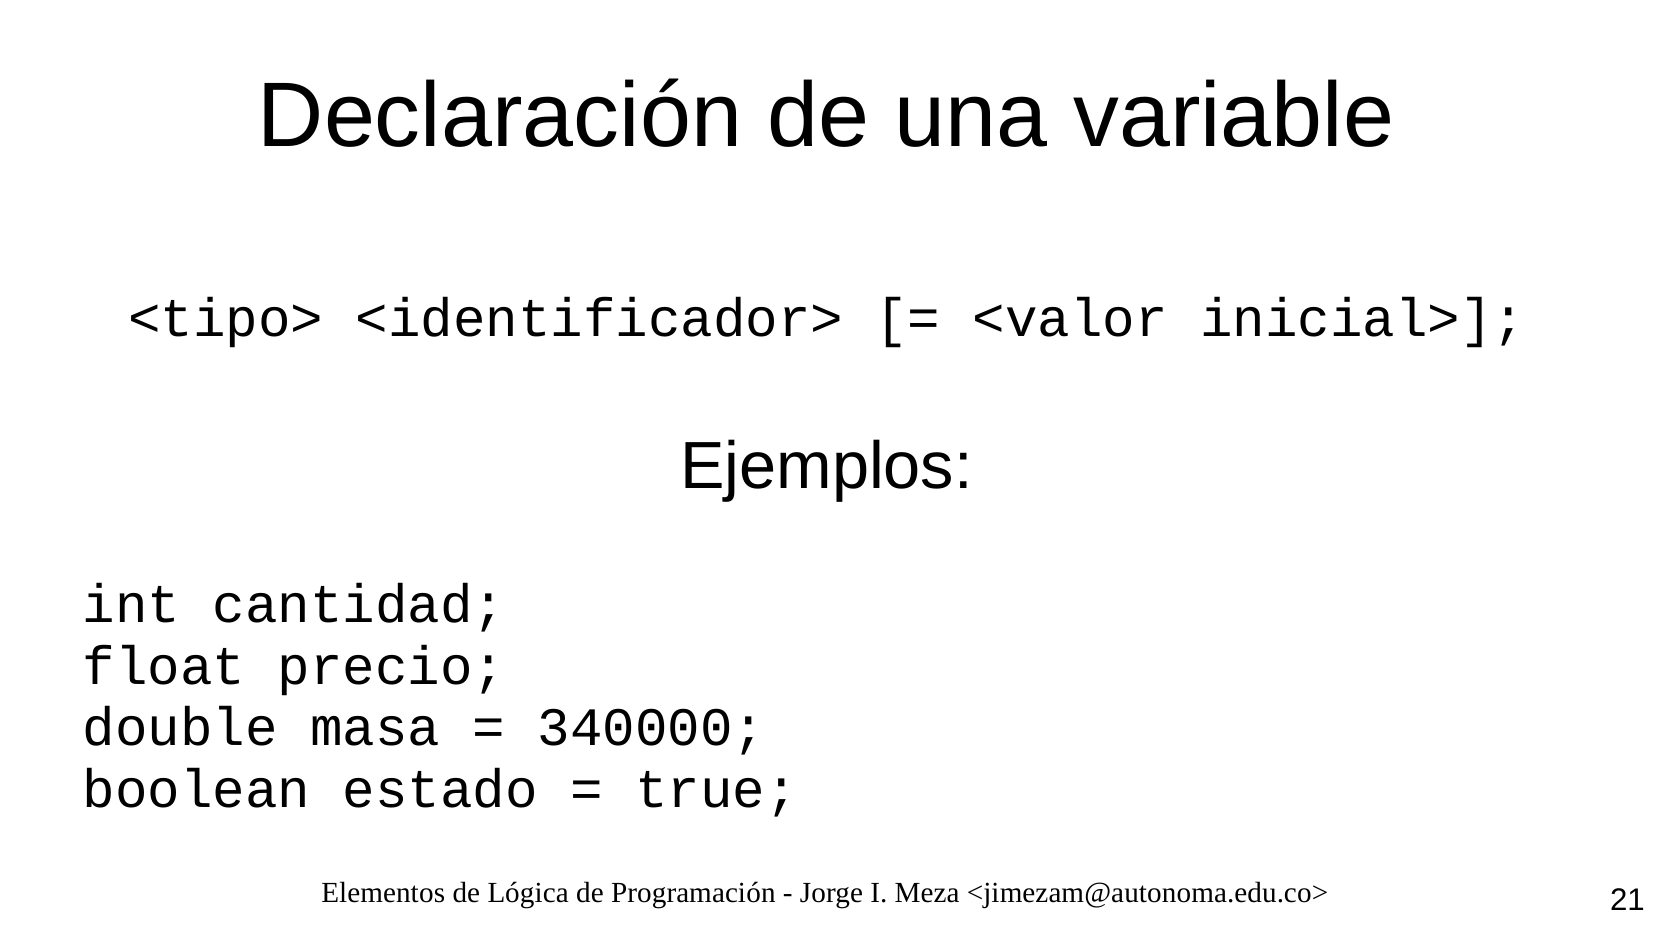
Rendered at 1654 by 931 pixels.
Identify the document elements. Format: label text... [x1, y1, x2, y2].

title Declaración de una variable [82, 37, 1571, 184]
subtitle <tipo> <identificador> [= <valor inicial>]; Ejemplos: int cantidad; float precio; double masa = 340000; boolean estado = true; [82, 184, 1571, 931]
